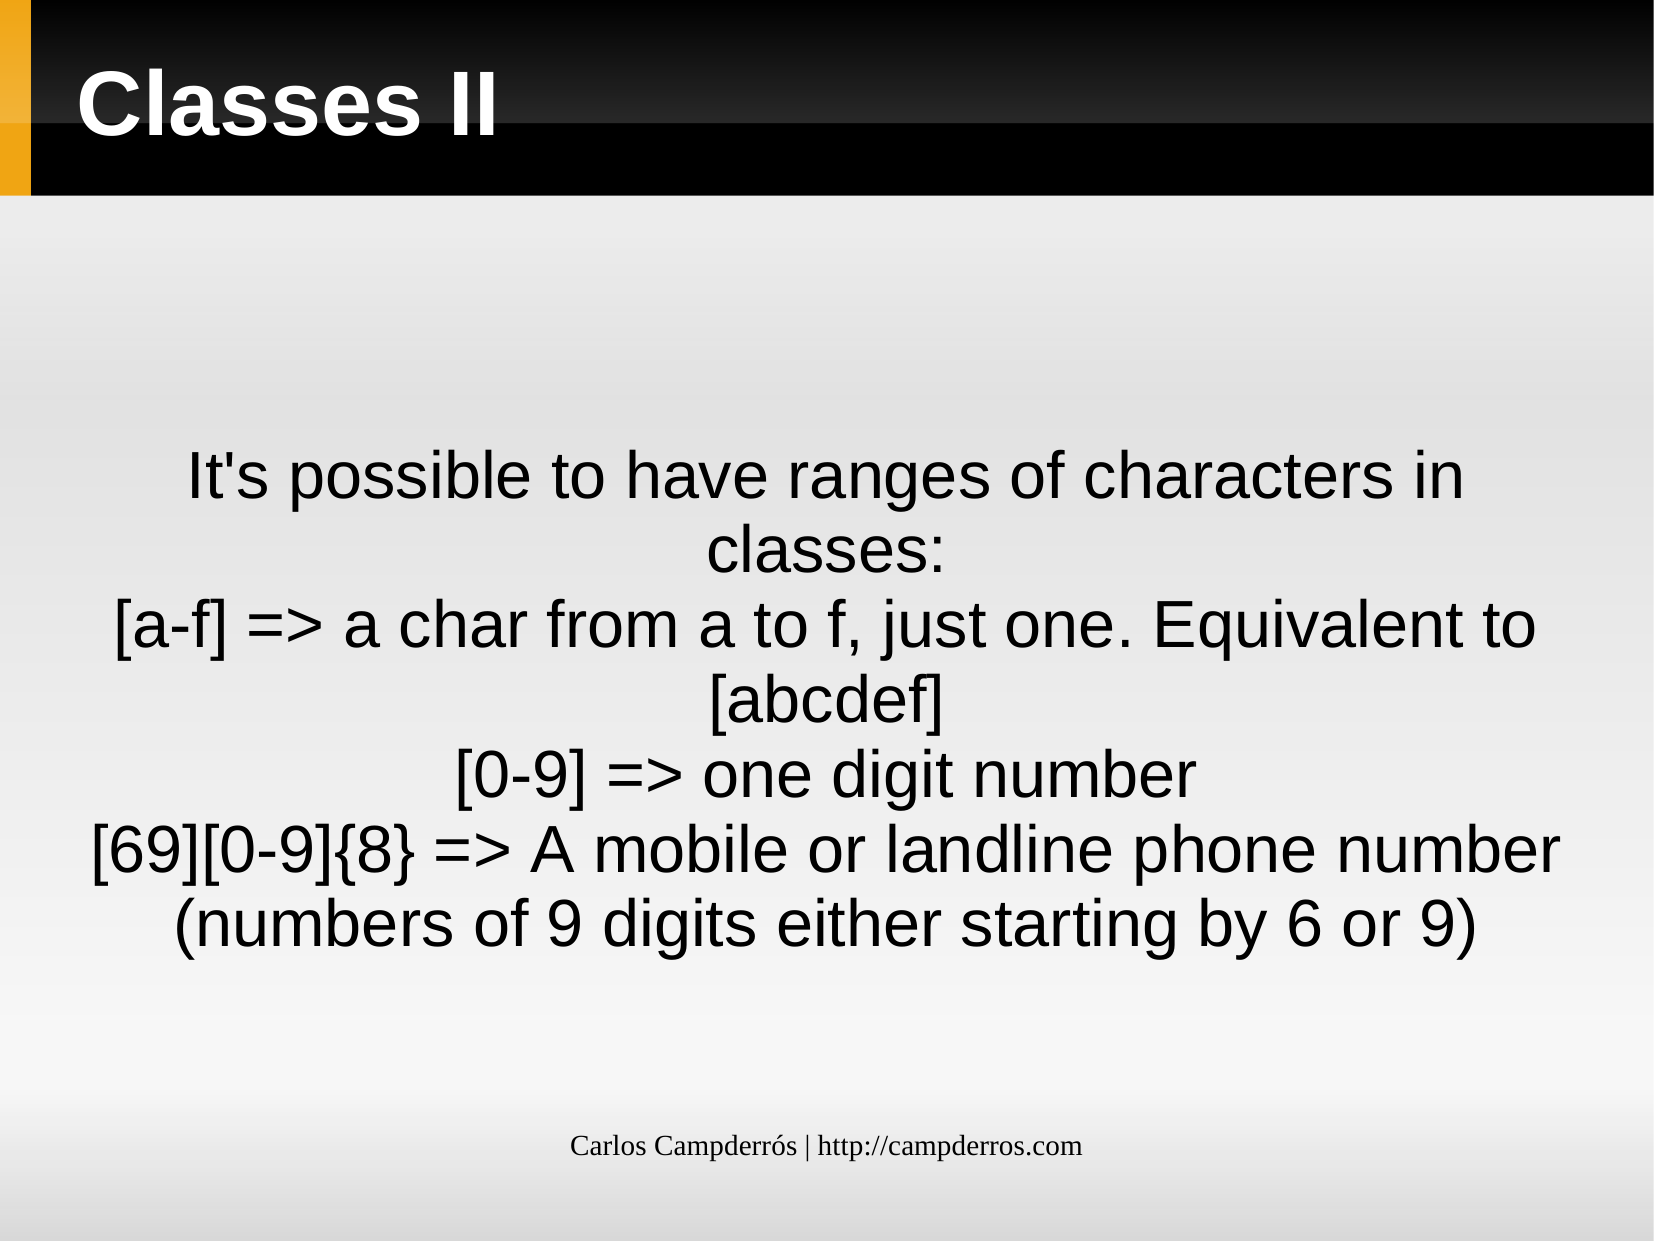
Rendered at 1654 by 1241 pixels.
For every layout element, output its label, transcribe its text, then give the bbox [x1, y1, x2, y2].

picture [0, 0, 1654, 1241]
title Classes II [76, 7, 1565, 200]
subtitle It's possible to have ranges of characters in classes: [a-f] => a char from a to f, just one. Equivalent to [abcdef] [0-9] => one digit number [69][0-9]{8} => A mobile or landline phone number (numbers of 9 digits either starting by 6 or 9) [82, 297, 1571, 1102]
